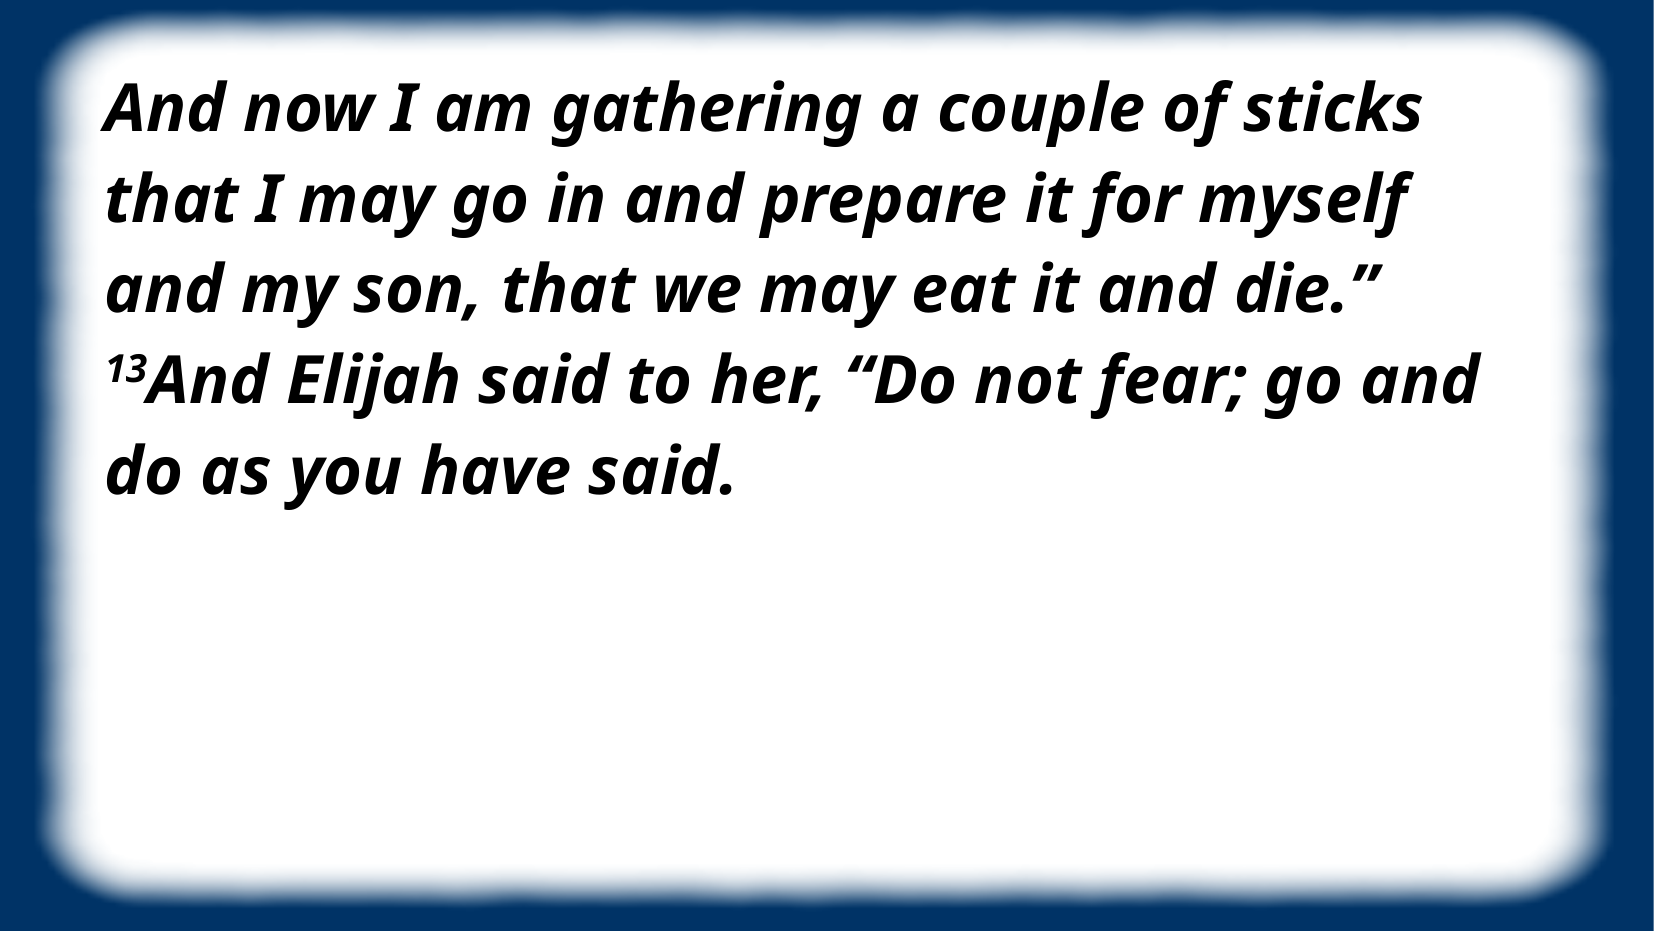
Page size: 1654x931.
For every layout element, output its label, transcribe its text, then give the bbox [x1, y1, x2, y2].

picture [0, 0, 1654, 931]
text_box And now I am gathering a couple of sticks that I may go in and prepare it for myself and my son, that we may eat it and die.” 13And Elijah said to her, “Do not fear; go and do as you have said. [90, 52, 1546, 512]
